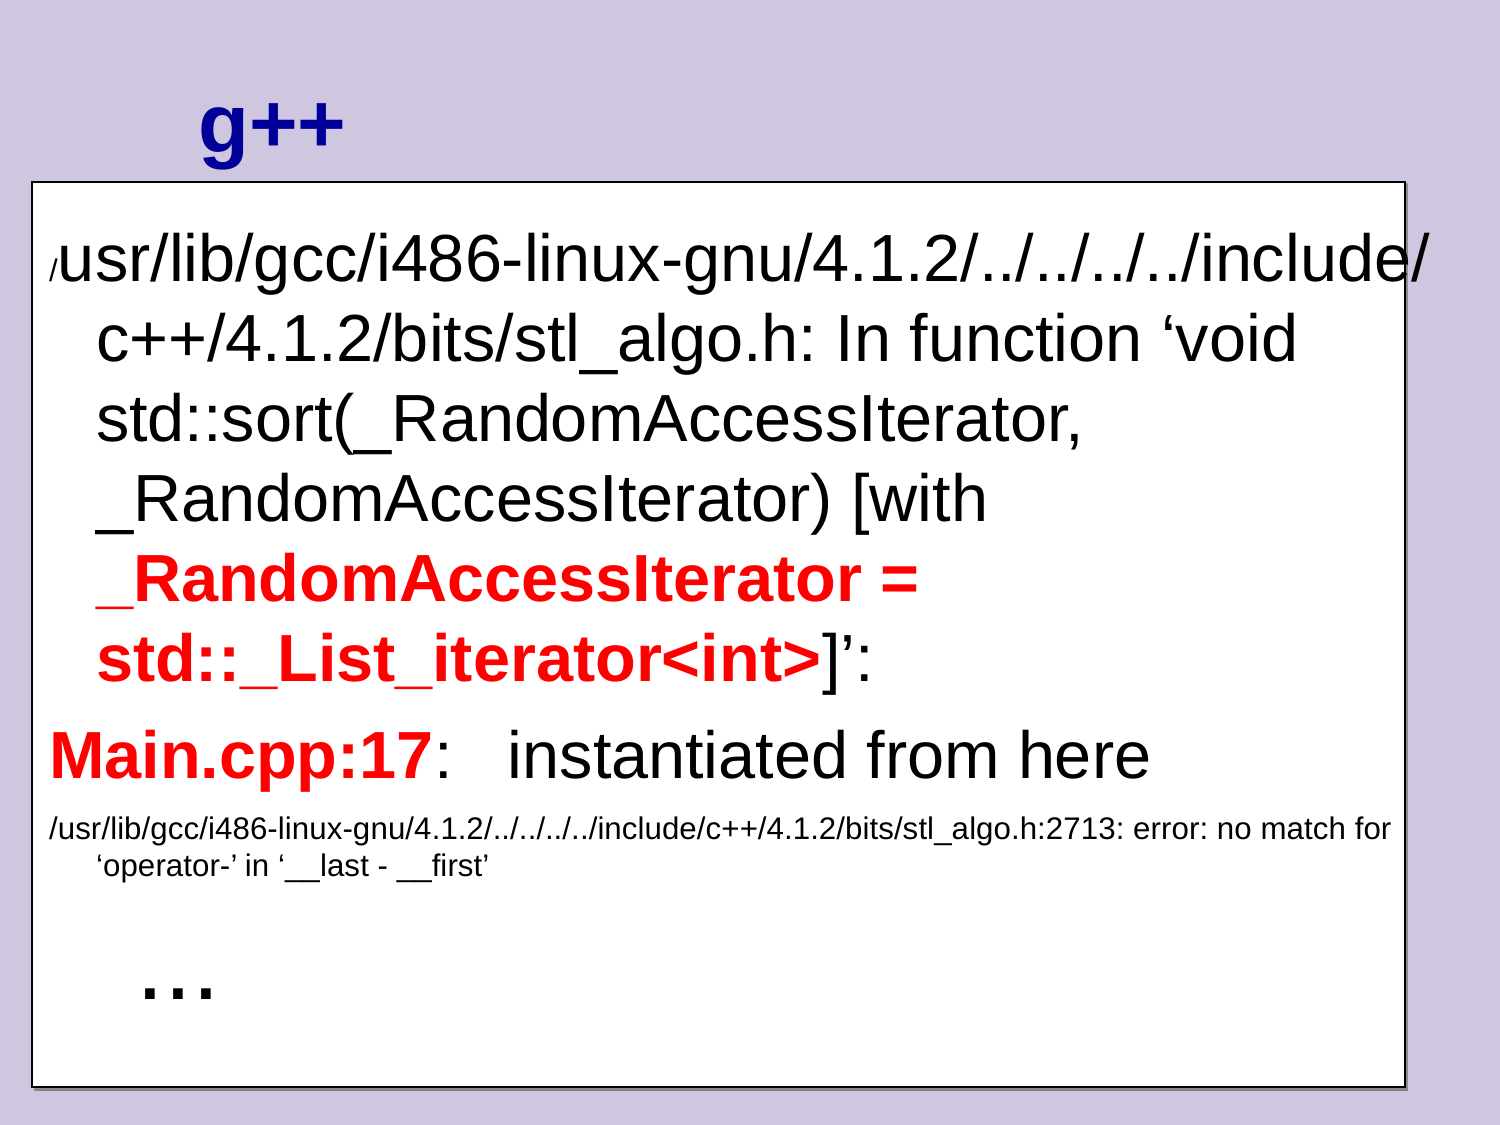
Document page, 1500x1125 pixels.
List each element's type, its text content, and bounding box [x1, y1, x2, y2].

text_box [32, 181, 1405, 1088]
title g++ [198, 18, 1468, 215]
list /usr/lib/gcc/i486-linux-gnu/4.1.2/../../../../include/c++/4.1.2/bits/stl_algo.h: In function ‘void std::sort(_RandomAccessIterator, _RandomAccessIterator) [with _RandomAccessIterator = std::_List_iterator<int>]’: Main.cpp:17: instantiated from here /usr/lib/gcc/i486-linux-gnu/4.1.2/../../../../include/c++/4.1.2/bits/stl_algo.h:2713: error: no match for ‘operator-’ in ‘__last - __first’ ... [49, 215, 1468, 1040]
